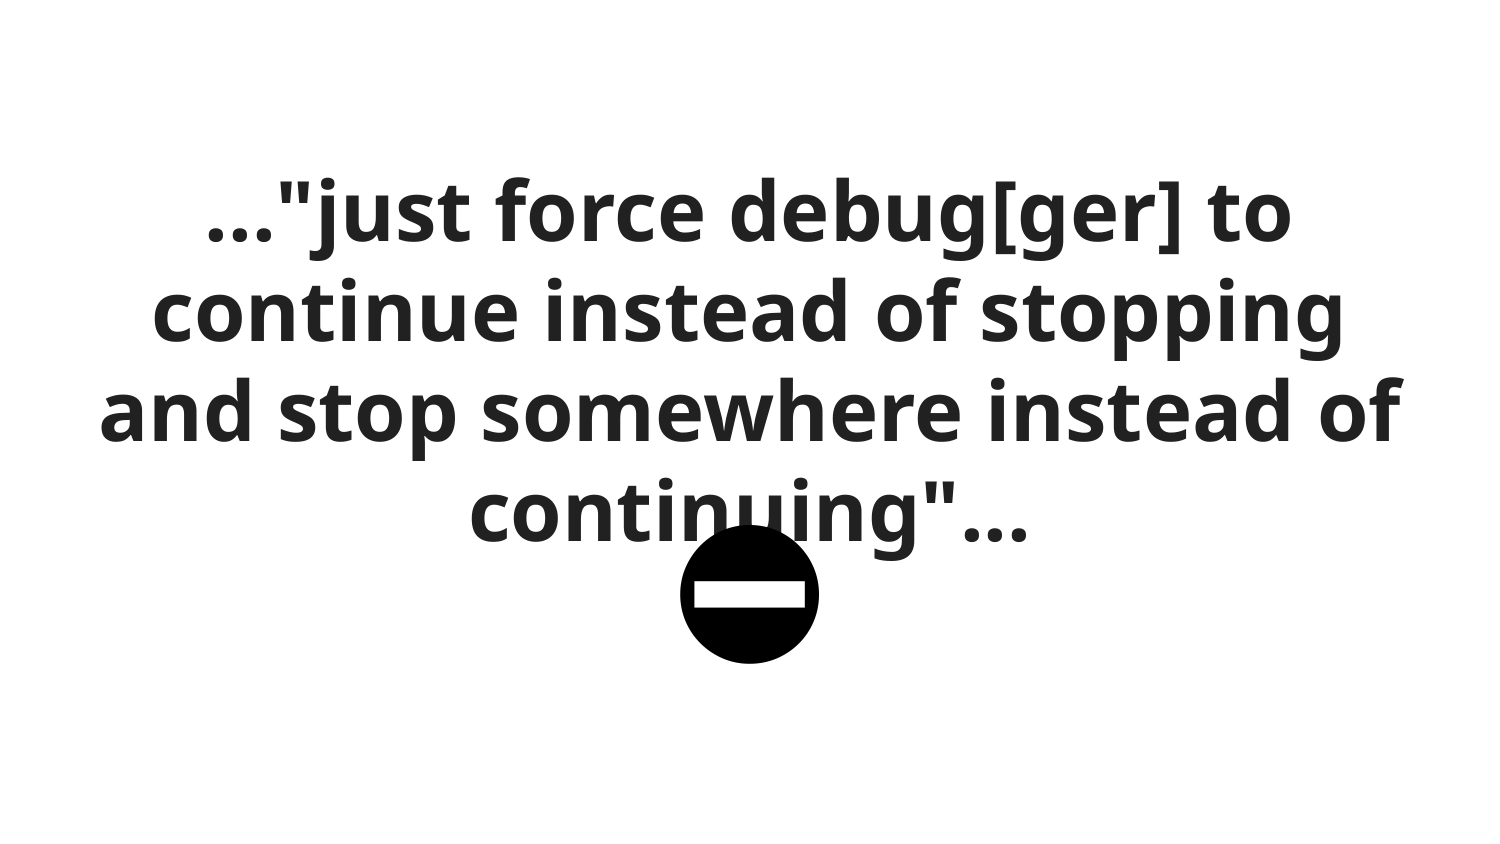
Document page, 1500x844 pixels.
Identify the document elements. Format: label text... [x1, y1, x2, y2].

text_box ⛔ [573, 450, 927, 785]
title ..."just force debug[ger] to continue instead of stopping and stop somewhere instead of continuing"... [49, 142, 1451, 394]
